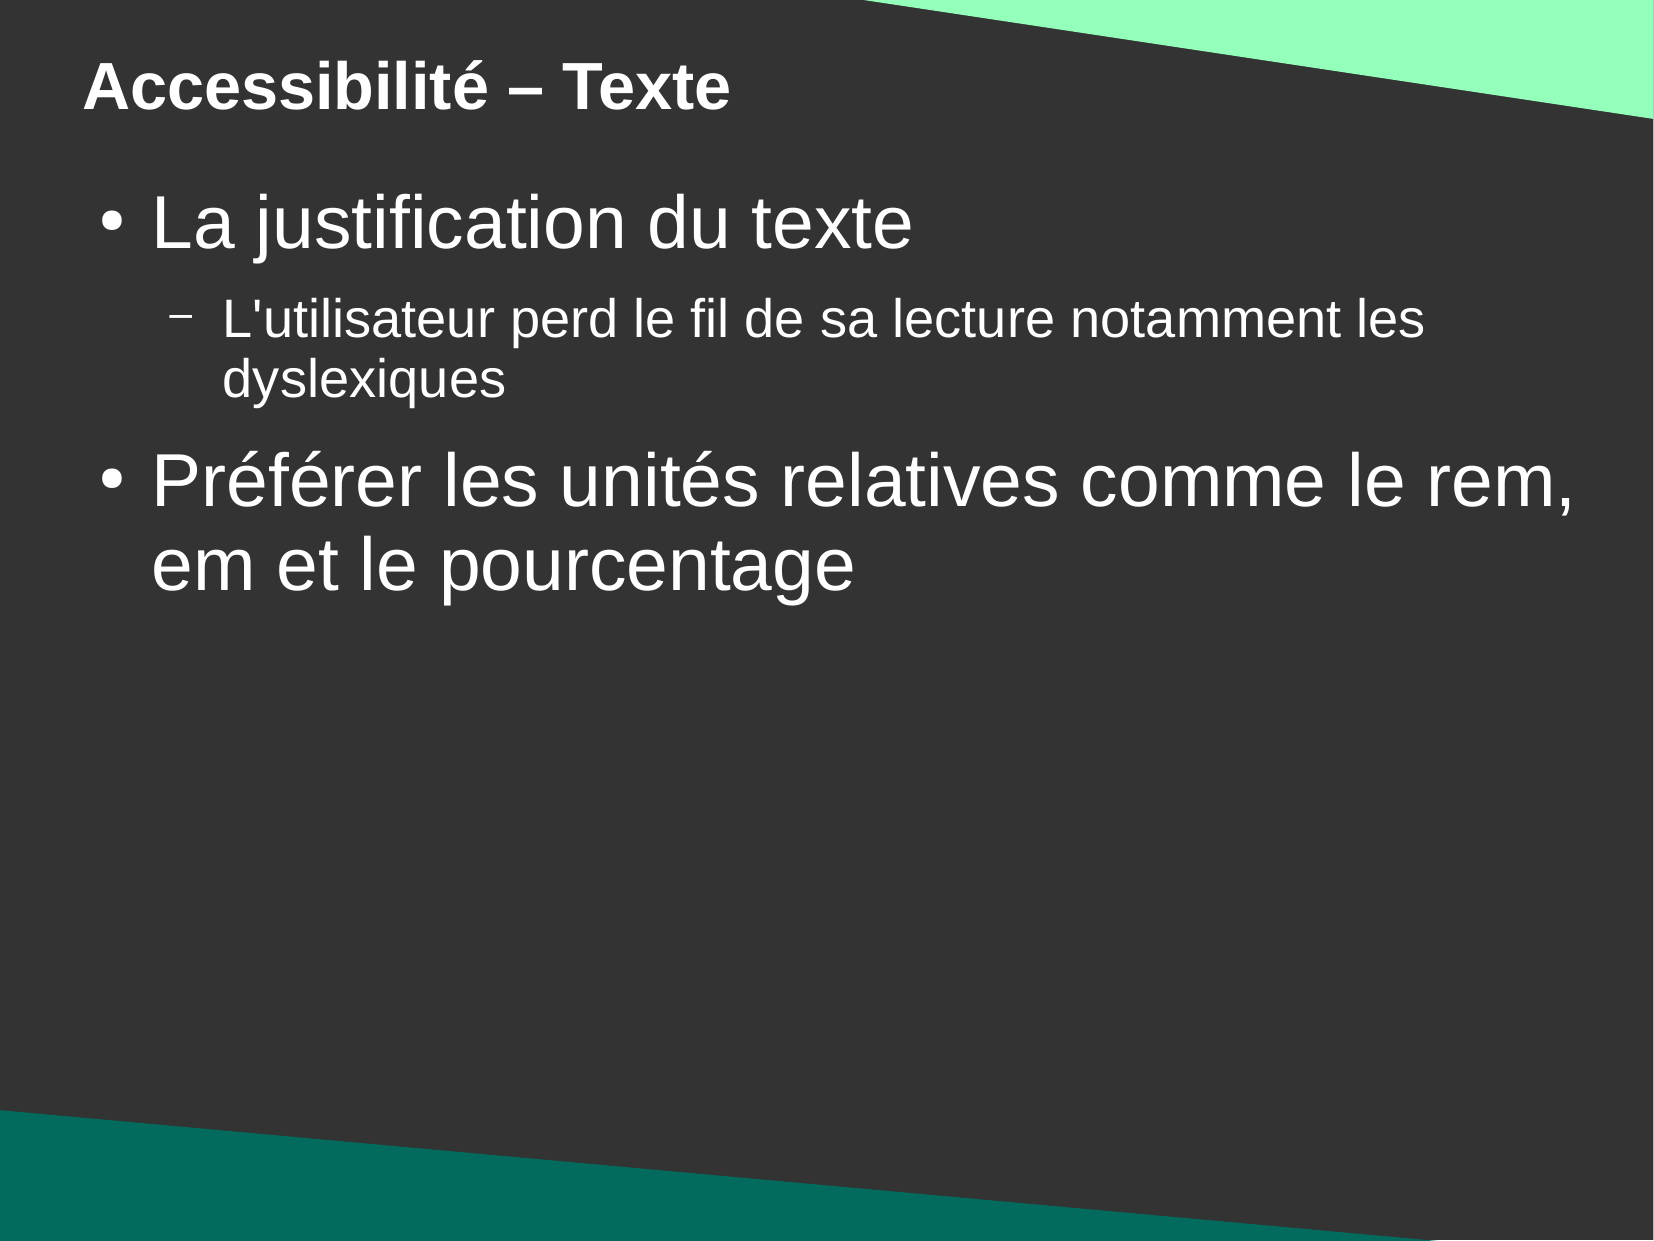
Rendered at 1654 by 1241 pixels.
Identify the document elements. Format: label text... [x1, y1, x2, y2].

title Accessibilité – Texte [82, 49, 1571, 152]
text_box [863, 0, 1654, 120]
list La justification du texte L'utilisateur perd le fil de sa lecture notamment les dyslexiques Préférer les unités relatives comme le rem, em et le pourcentage [80, 180, 1605, 1052]
